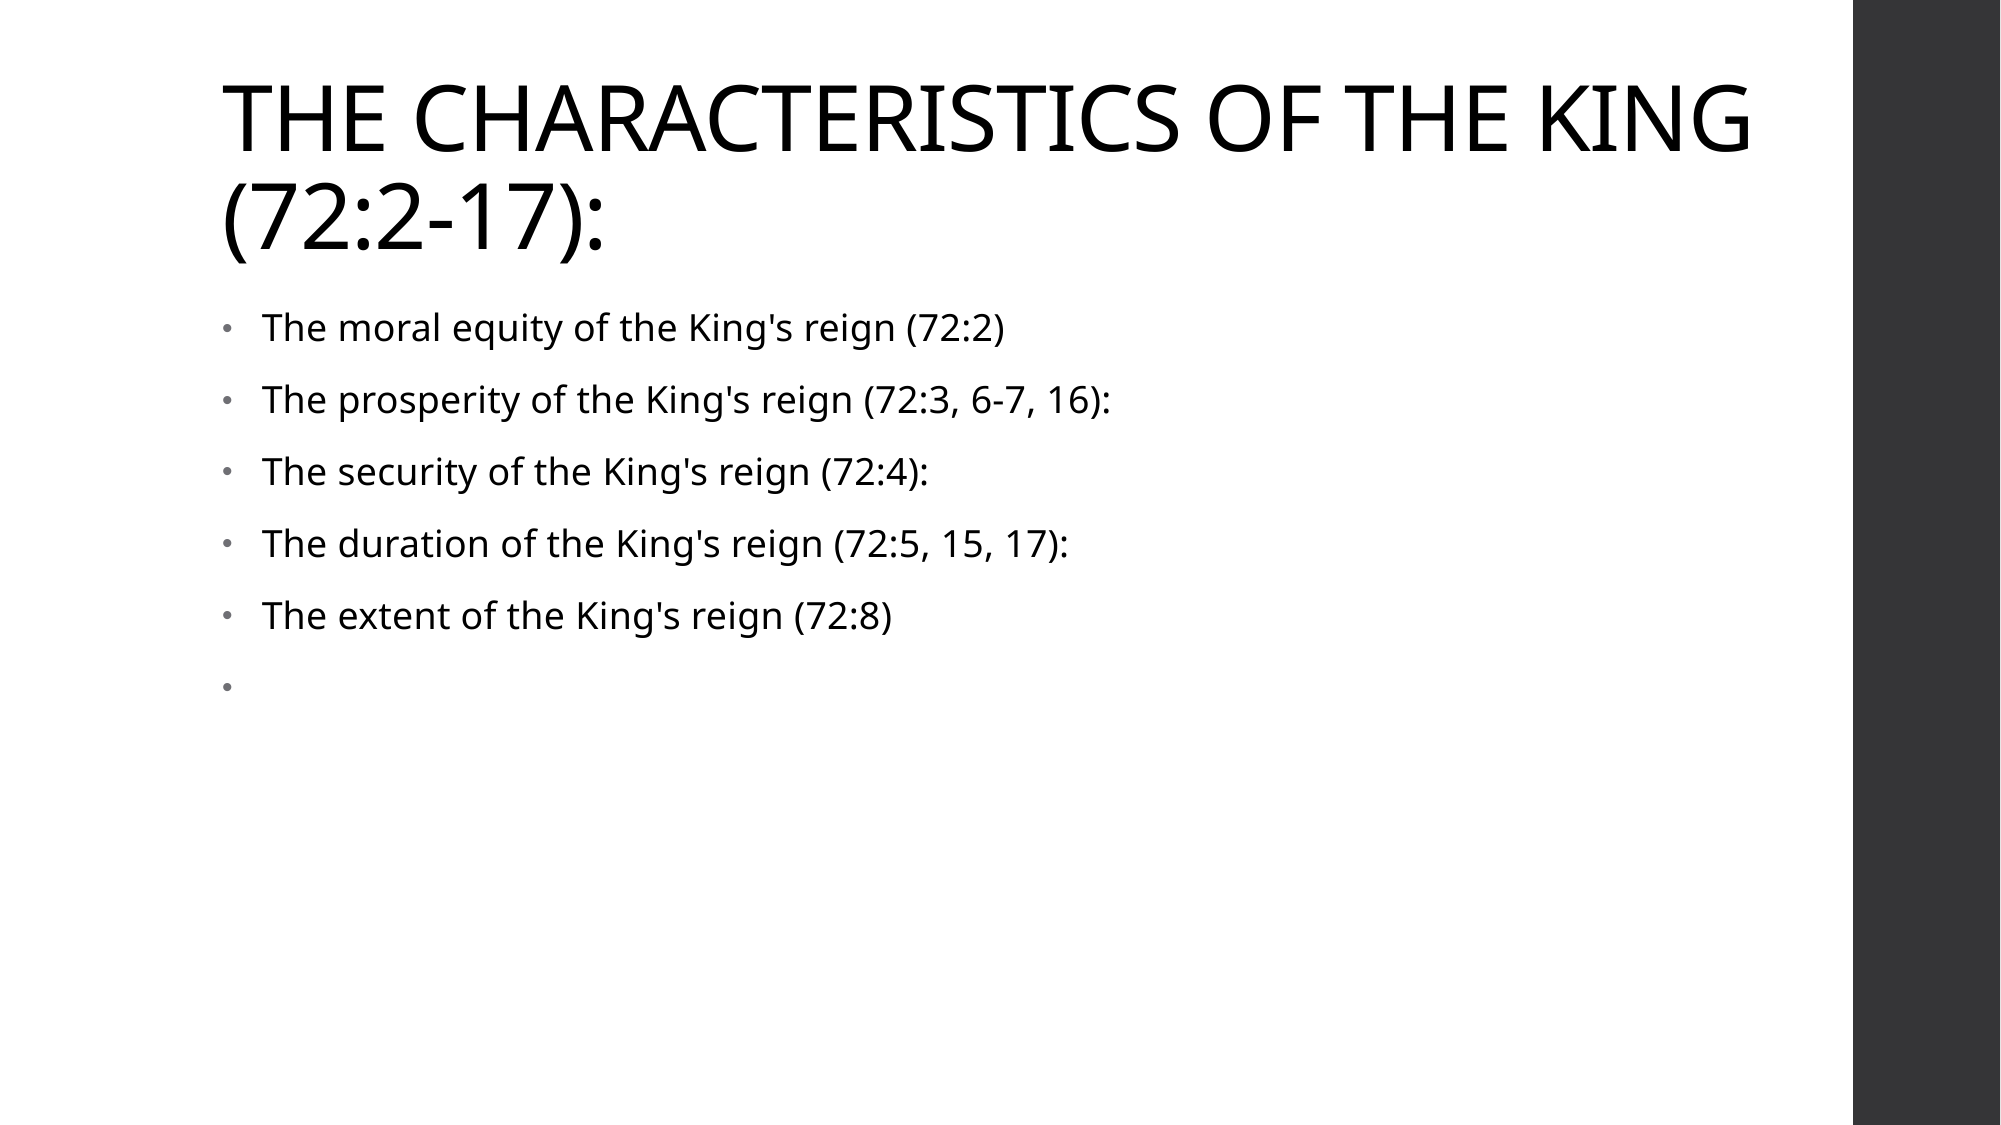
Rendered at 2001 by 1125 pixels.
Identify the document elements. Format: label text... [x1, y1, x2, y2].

title THE CHARACTERISTICS OF THE KING (72:2-17): [206, 60, 1797, 278]
list The moral equity of the King's reign (72:2) The prosperity of the King's reign (72:3, 6-7, 16): The security of the King's reign (72:4): The duration of the King's reign (72:5, 15, 17): The extent of the King's reign (72:8) [206, 299, 1617, 1014]
